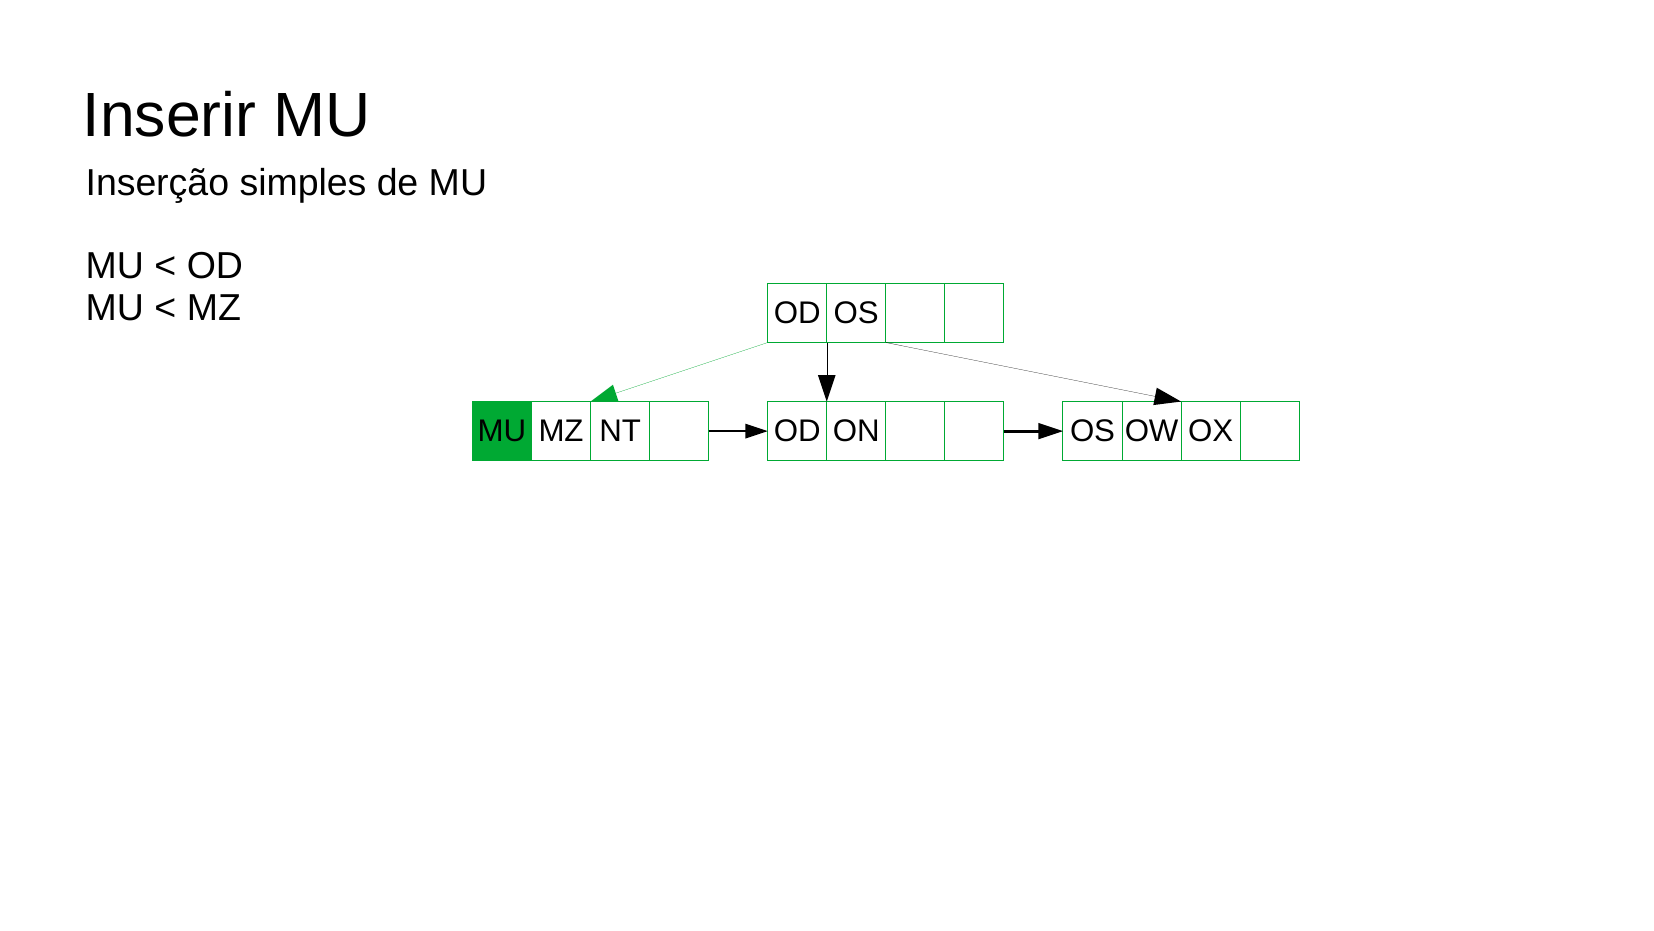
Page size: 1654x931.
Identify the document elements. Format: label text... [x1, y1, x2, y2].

text_box OX [1181, 401, 1240, 461]
text_box MU [472, 401, 531, 461]
text_box [885, 401, 1004, 461]
title Inserir MU [82, 37, 1571, 193]
text_box [649, 401, 709, 461]
text_box Inserção simples de MU MU < OD MU < MZ [70, 153, 544, 379]
text_box [885, 283, 1004, 343]
text_box OS [826, 283, 885, 343]
text_box OD [767, 401, 826, 461]
text_box OW [1122, 401, 1181, 461]
text_box NT [590, 401, 649, 461]
text_box ON [826, 401, 885, 461]
text_box MZ [531, 401, 590, 461]
text_box OS [1062, 401, 1122, 461]
text_box [1240, 401, 1300, 461]
text_box OD [767, 283, 826, 343]
